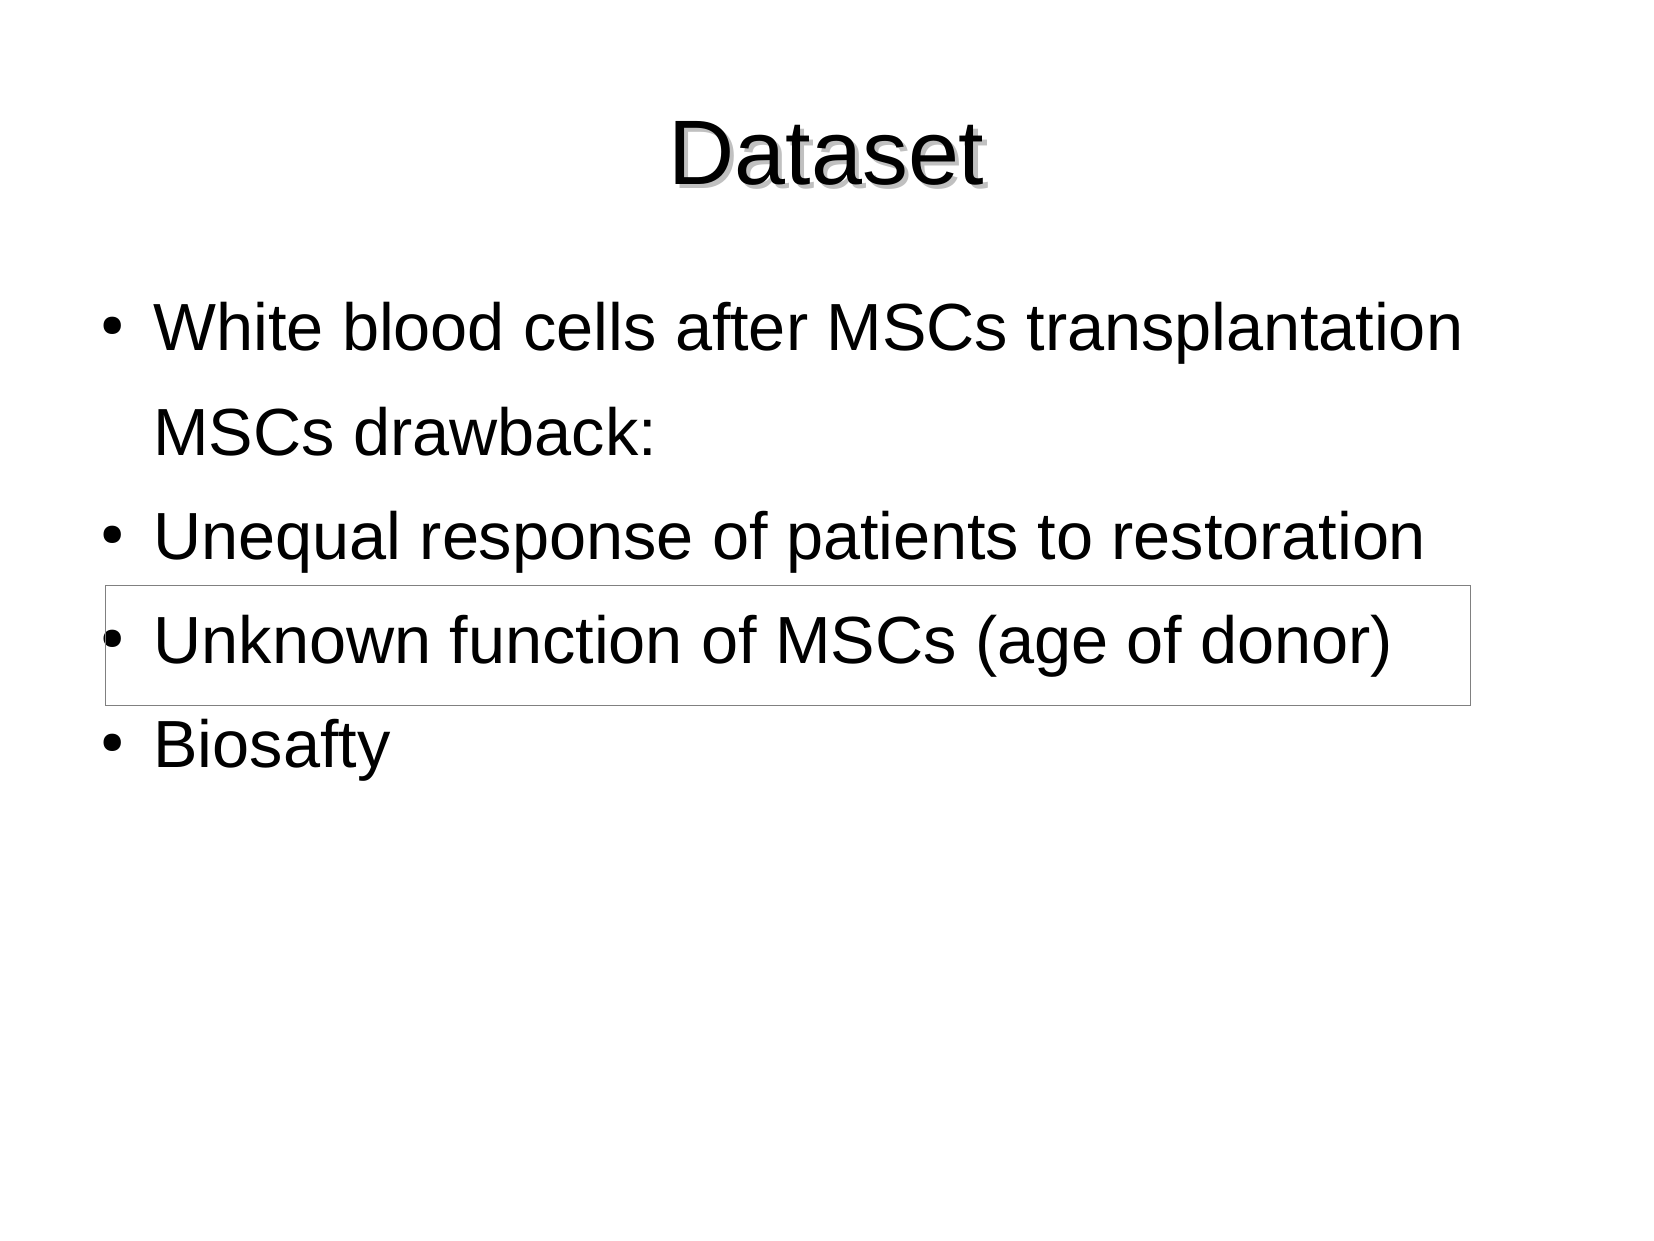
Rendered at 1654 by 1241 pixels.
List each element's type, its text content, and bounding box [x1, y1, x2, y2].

list White blood cells after MSCs transplantation MSCs drawback: Unequal response of patients to restoration Unknown function of MSCs (age of donor) Biosafty [82, 290, 1538, 1010]
text_box [105, 585, 1471, 706]
title Dataset [82, 49, 1571, 257]
